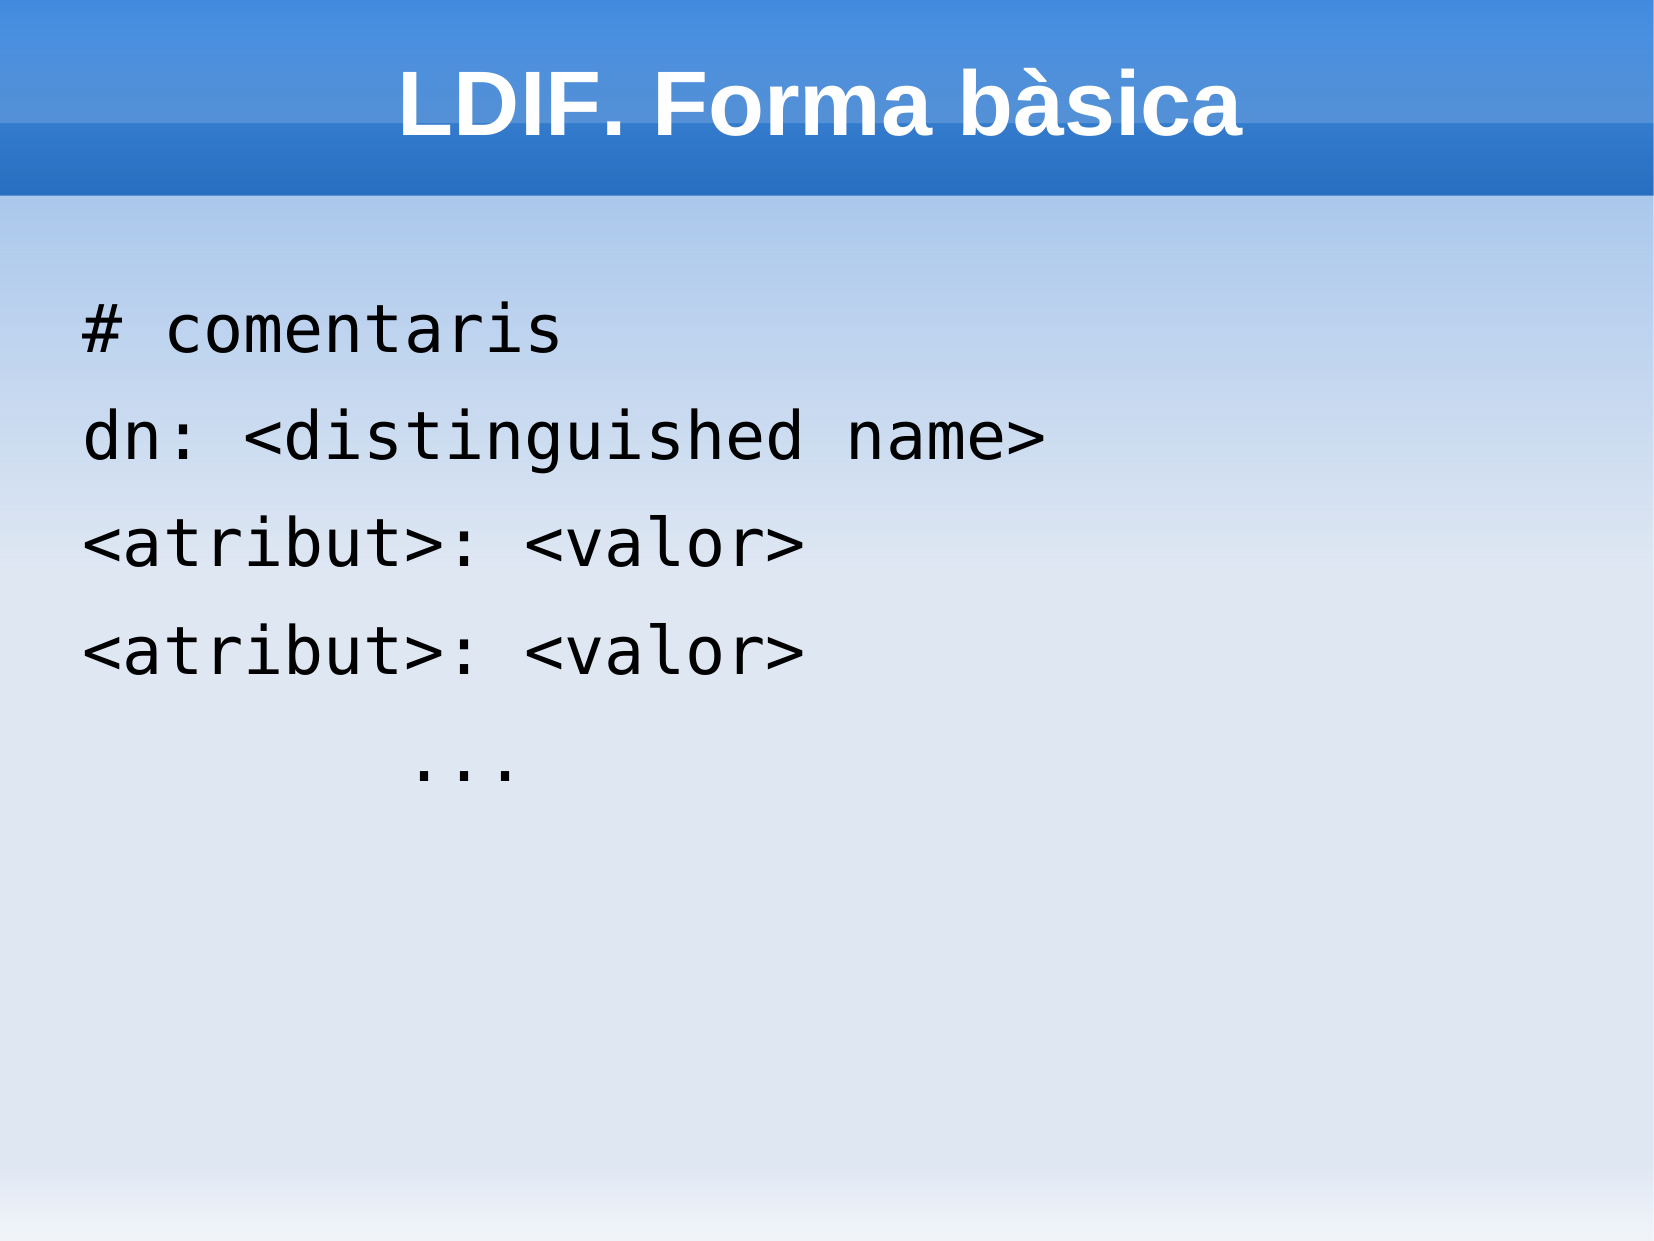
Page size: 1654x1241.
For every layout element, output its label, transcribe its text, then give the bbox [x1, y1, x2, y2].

picture [0, 0, 1654, 1241]
list # comentaris dn: <distinguished name> <atribut>: <valor> <atribut>: <valor> ... [82, 290, 1571, 1109]
title LDIF. Forma bàsica [76, 0, 1565, 208]
